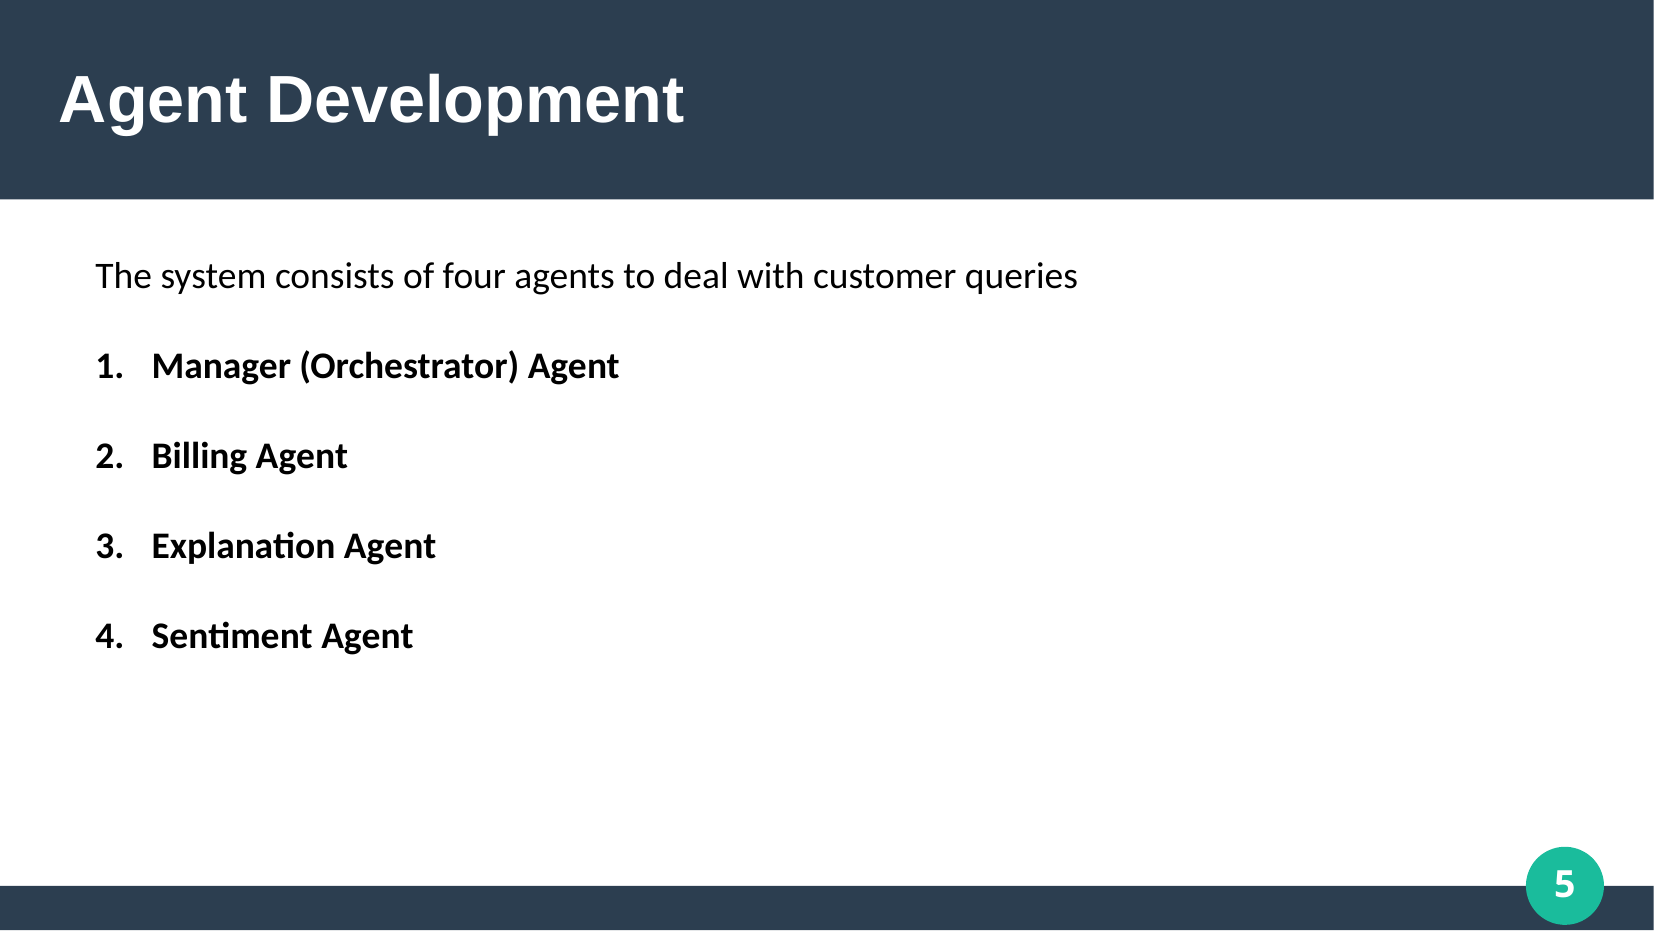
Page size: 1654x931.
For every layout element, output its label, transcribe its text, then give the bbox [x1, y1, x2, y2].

list [59, 243, 1595, 901]
text_box 4 [1505, 848, 1625, 923]
title Agent Development [59, 37, 1595, 156]
text_box The system consists of four agents to deal with customer queries Manager (Orchestrator) Agent Billing Agent Explanation Agent Sentiment Agent [80, 243, 1546, 664]
